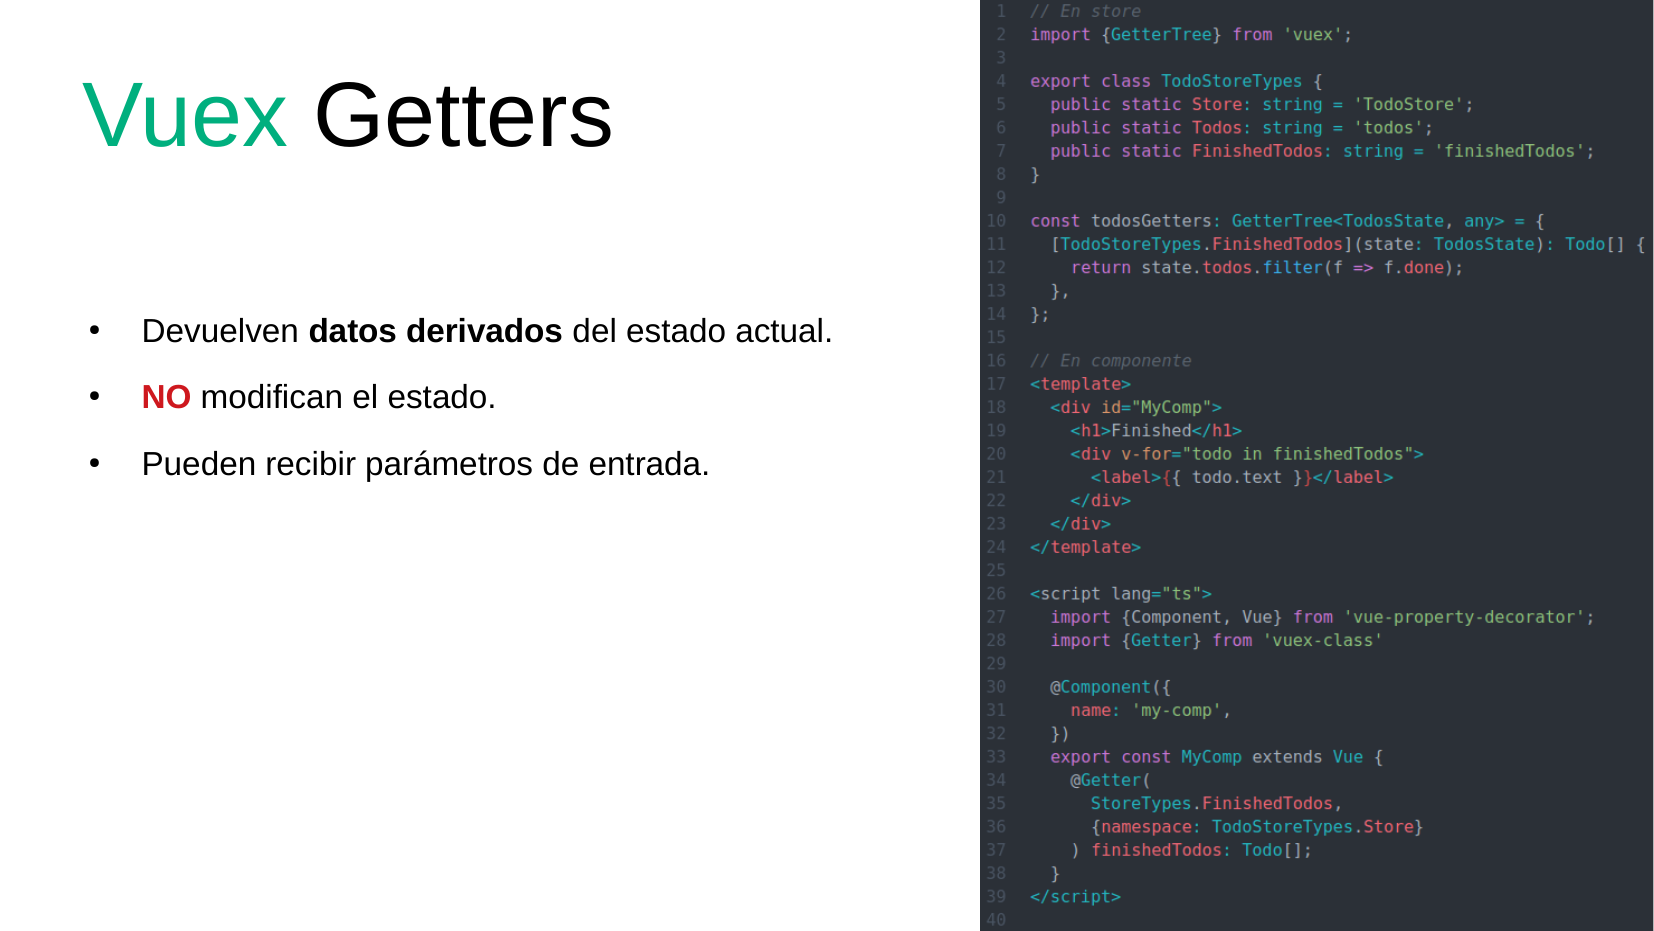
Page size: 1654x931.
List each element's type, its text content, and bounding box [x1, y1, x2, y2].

list Devuelven datos derivados del estado actual. NO modifican el estado. Pueden recibir parámetros de entrada. [70, 312, 886, 638]
picture [980, 0, 1654, 931]
title Vuex Getters [82, 37, 980, 193]
